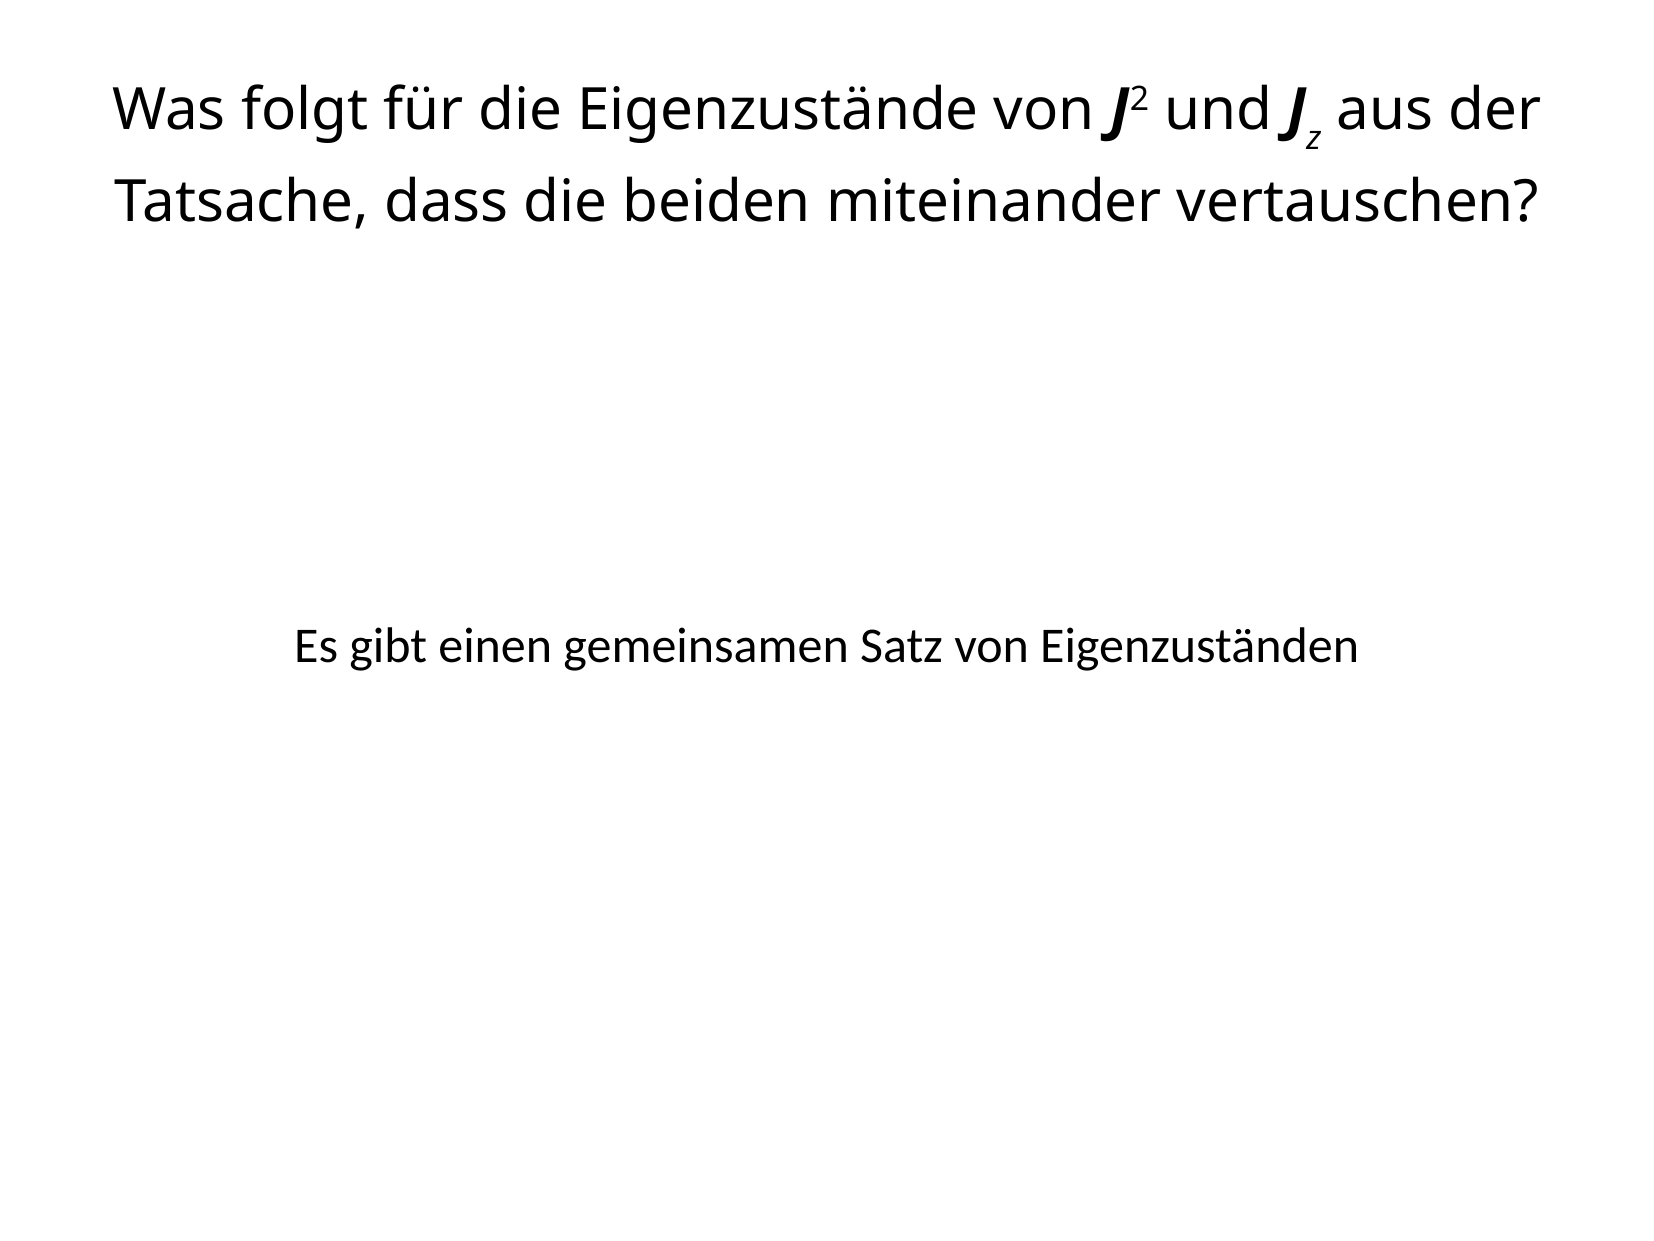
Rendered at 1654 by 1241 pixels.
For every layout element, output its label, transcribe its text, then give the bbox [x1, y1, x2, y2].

title Was folgt für die Eigenzustände von J2 und Jz aus der Tatsache, dass die beiden miteinander vertauschen? [82, 49, 1571, 257]
subtitle Es gibt einen gemeinsamen Satz von Eigenzuständen [82, 290, 1571, 1010]
